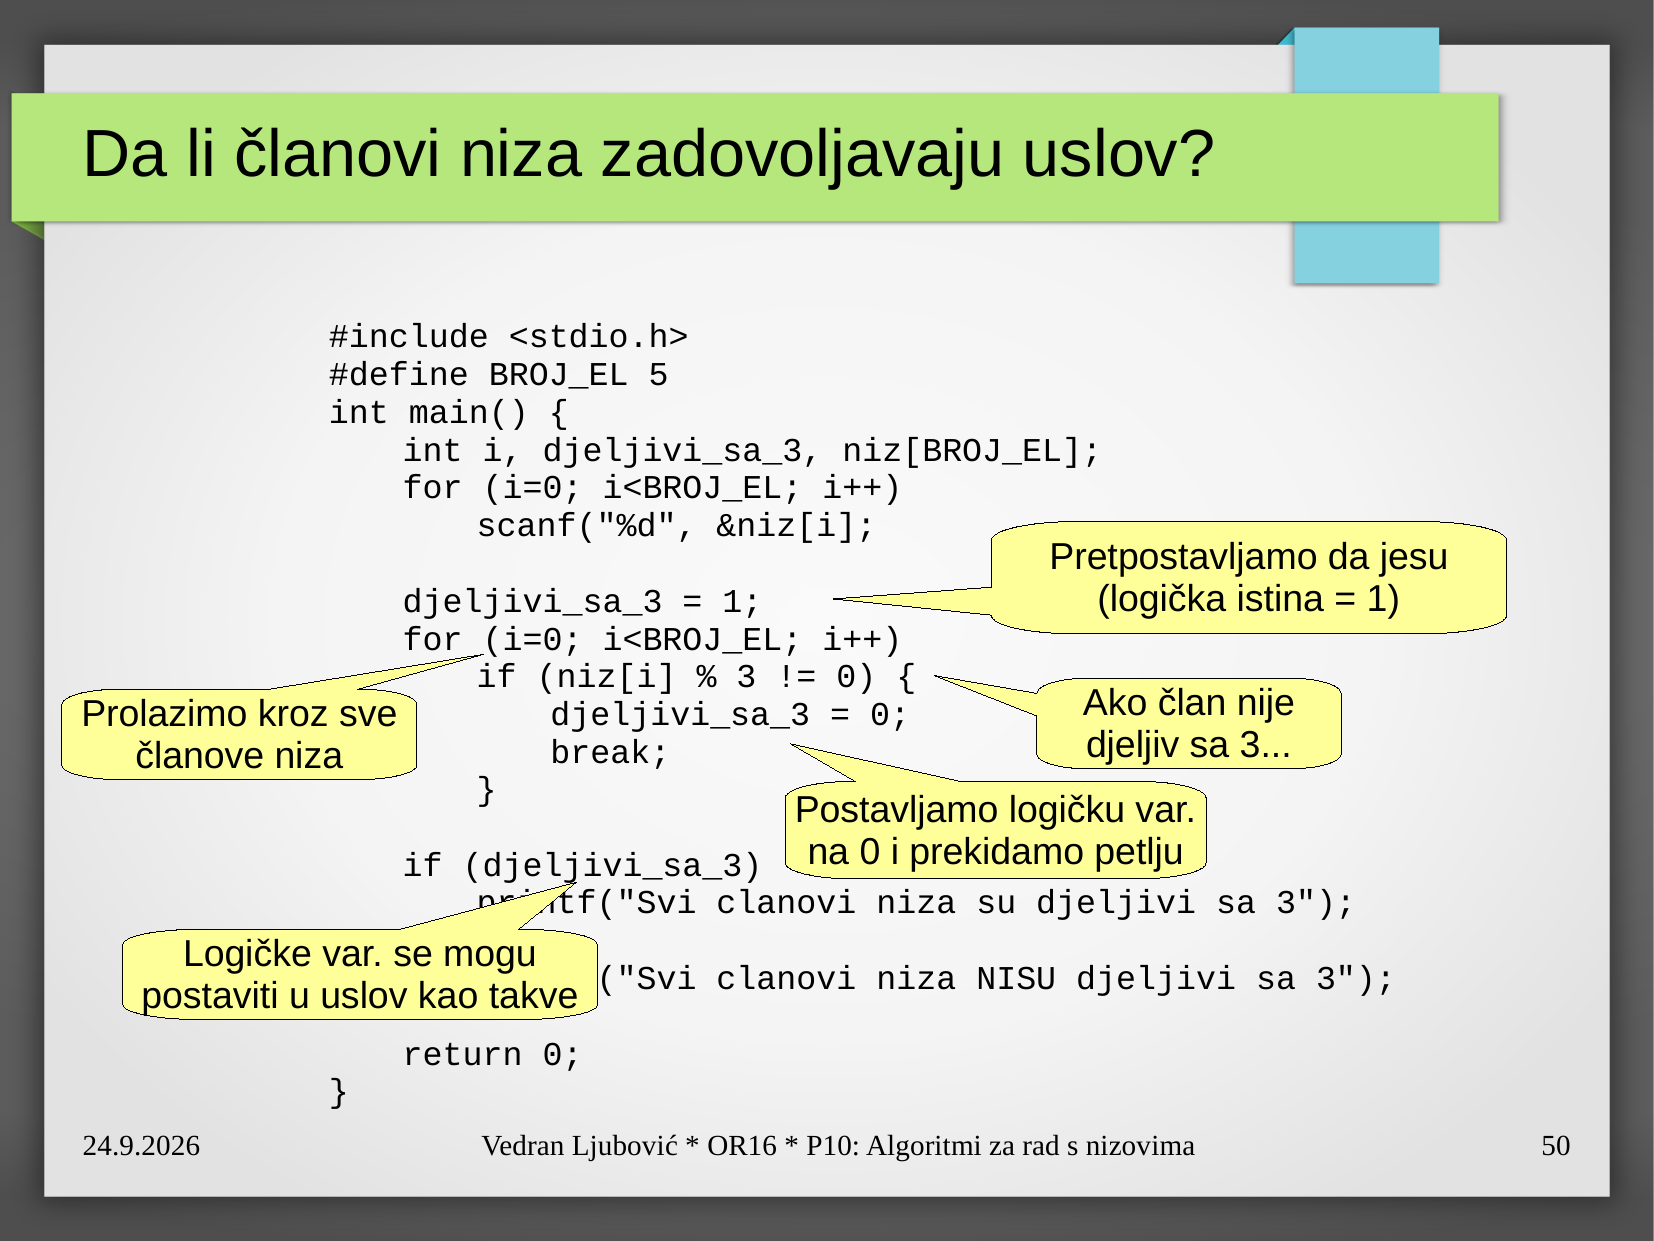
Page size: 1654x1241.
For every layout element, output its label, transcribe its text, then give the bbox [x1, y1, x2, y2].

text_box #include <stdio.h> #define BROJ_EL 5 int main() { int i, djeljivi_sa_3, niz[BROJ_EL]; for (i=0; i<BROJ_EL; i++) scanf("%d", &niz[i]; djeljivi_sa_3 = 1; for (i=0; i<BROJ_EL; i++) if (niz[i] % 3 != 0) { djeljivi_sa_3 = 0; break; } if (djeljivi_sa_3) printf("Svi clanovi niza su djeljivi sa 3"); else printf("Svi clanovi niza NISU djeljivi sa 3"); return 0; } [314, 275, 1553, 1121]
text_box Prolazimo kroz sve članove niza [61, 654, 484, 780]
text_box Postavljamo logičku var. na 0 i prekidamo petlju [785, 743, 1207, 879]
text_box Logičke var. se mogu postaviti u uslov kao takve [122, 882, 598, 1020]
text_box Pretpostavljamo da jesu (logička istina = 1) [833, 521, 1507, 634]
picture [0, 0, 1654, 1241]
title Da li članovi niza zadovoljavaju uslov? [82, 94, 1264, 213]
text_box Ako član nije djeljiv sa 3... [934, 675, 1342, 769]
